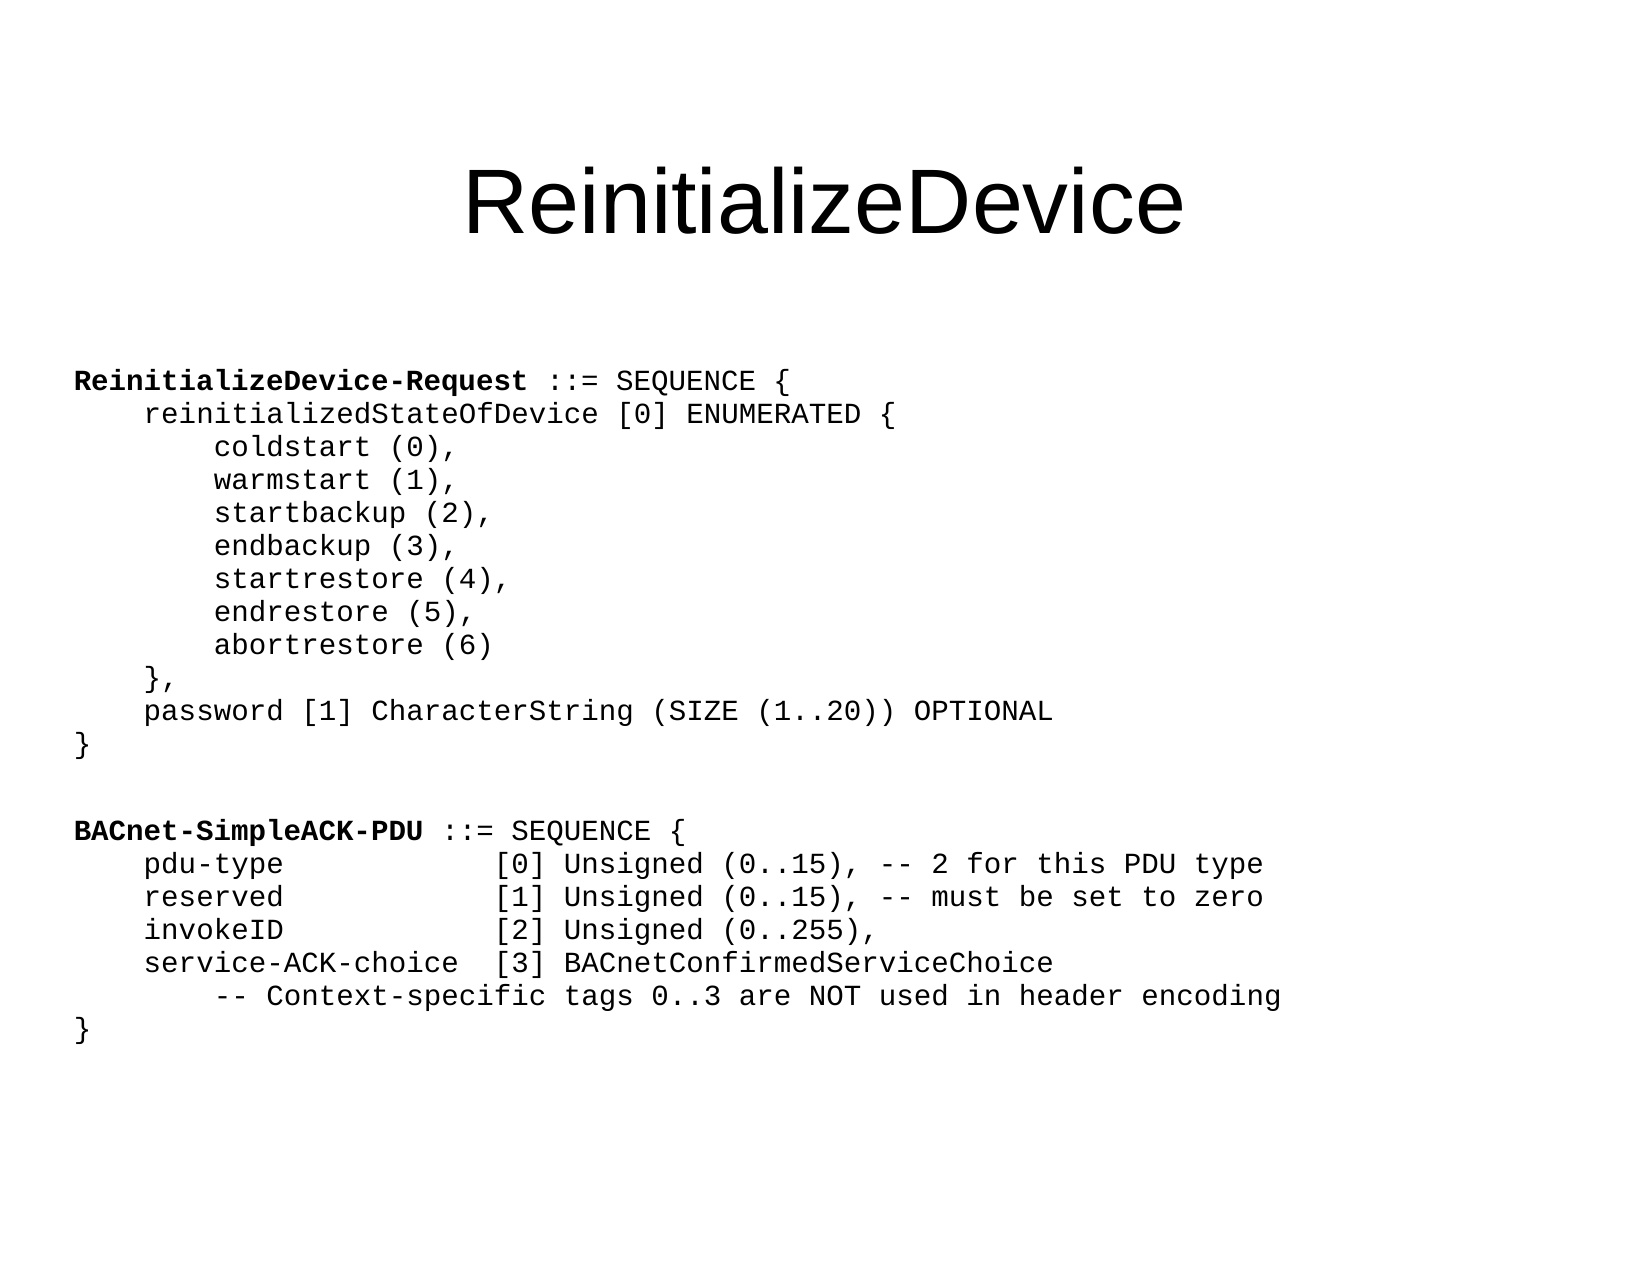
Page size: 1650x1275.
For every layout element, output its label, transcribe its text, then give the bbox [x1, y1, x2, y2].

text_box BACnet-SimpleACK-PDU ::= SEQUENCE { pdu-type [0] Unsigned (0..15), -- 2 for this PDU type reserved [1] Unsigned (0..15), -- must be set to zero invokeID [2] Unsigned (0..255), service-ACK-choice [3] BACnetConfirmedServiceChoice -- Context-specific tags 0..3 are NOT used in header encoding } [59, 809, 1591, 1118]
text_box ReinitializeDevice-Request ::= SEQUENCE { reinitializedStateOfDevice [0] ENUMERATED { coldstart (0), warmstart (1), startbackup (2), endbackup (3), startrestore (4), endrestore (5), abortrestore (6) }, password [1] CharacterString (SIZE (1..20)) OPTIONAL } [59, 359, 1591, 752]
title ReinitializeDevice [135, 105, 1515, 299]
